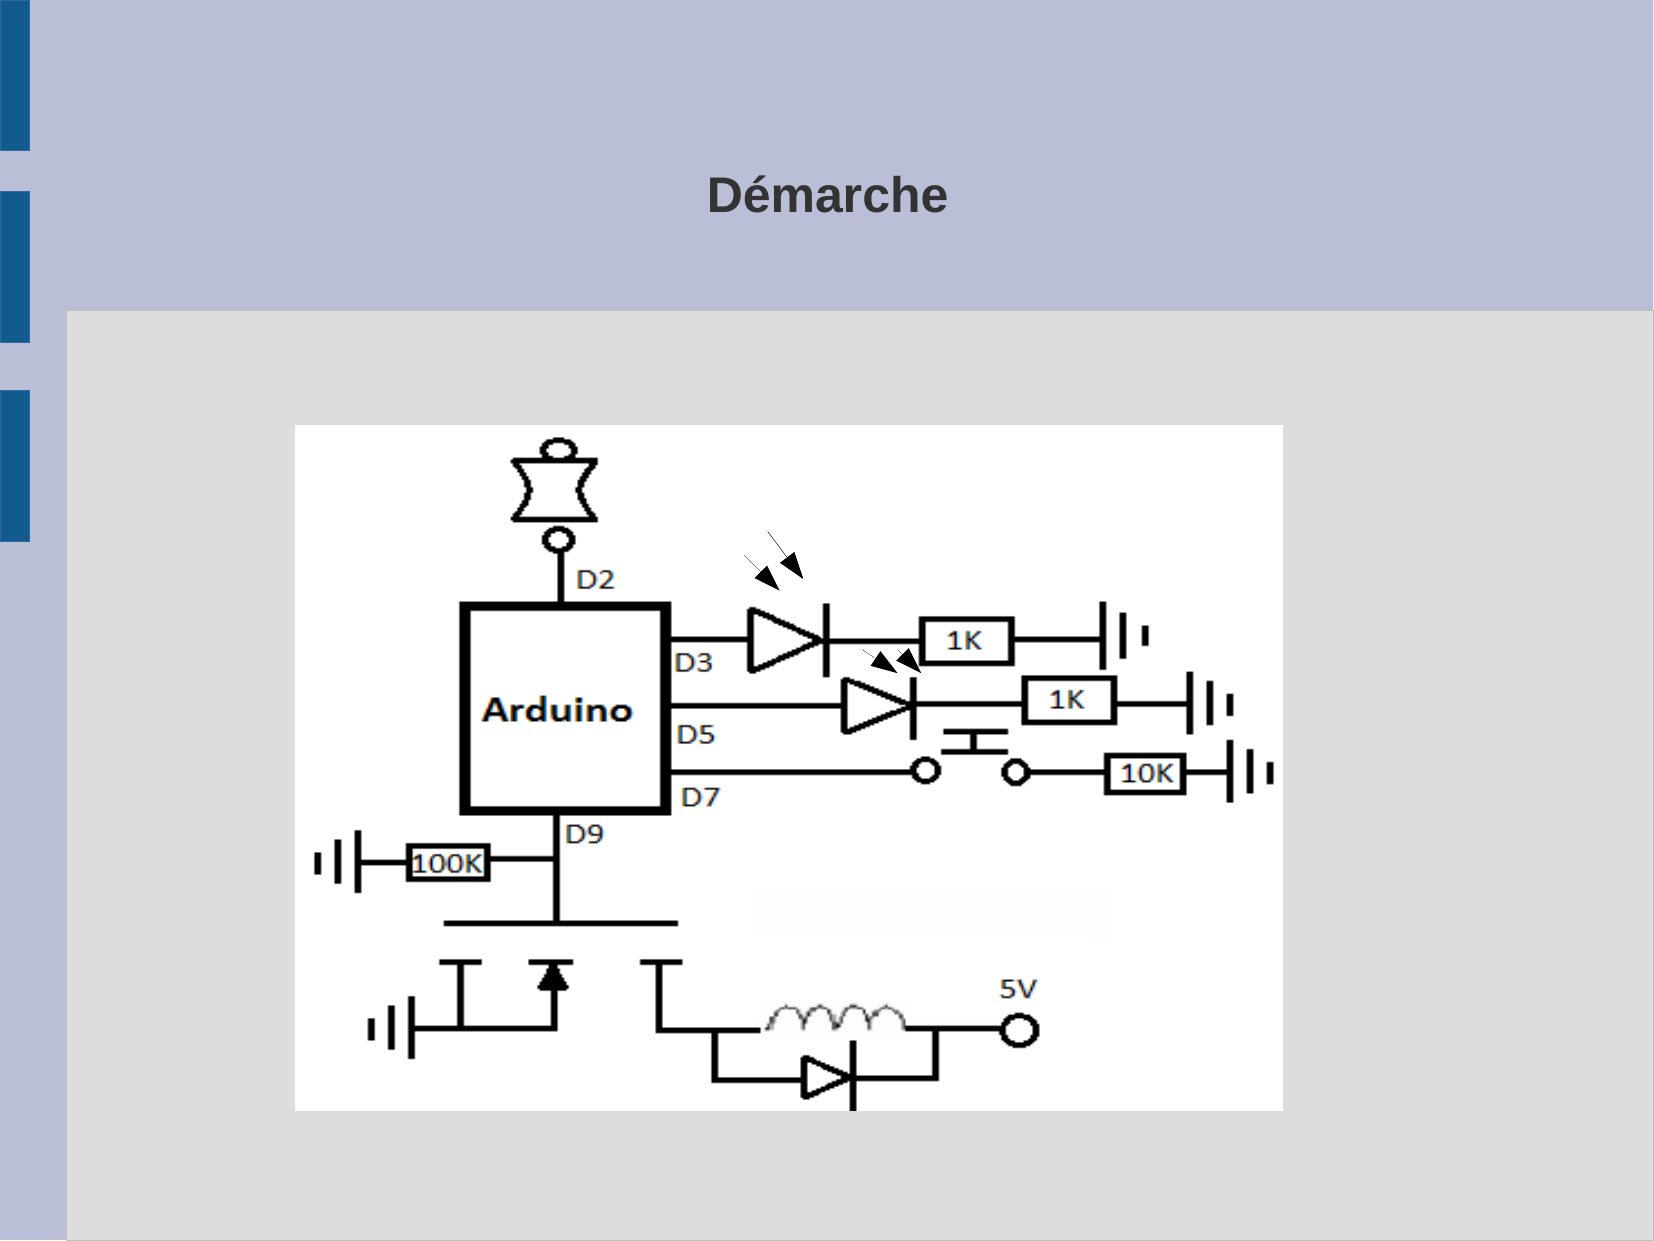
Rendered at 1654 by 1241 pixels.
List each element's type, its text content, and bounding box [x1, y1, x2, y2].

picture [295, 425, 1283, 1111]
title Démarche [121, 91, 1534, 299]
